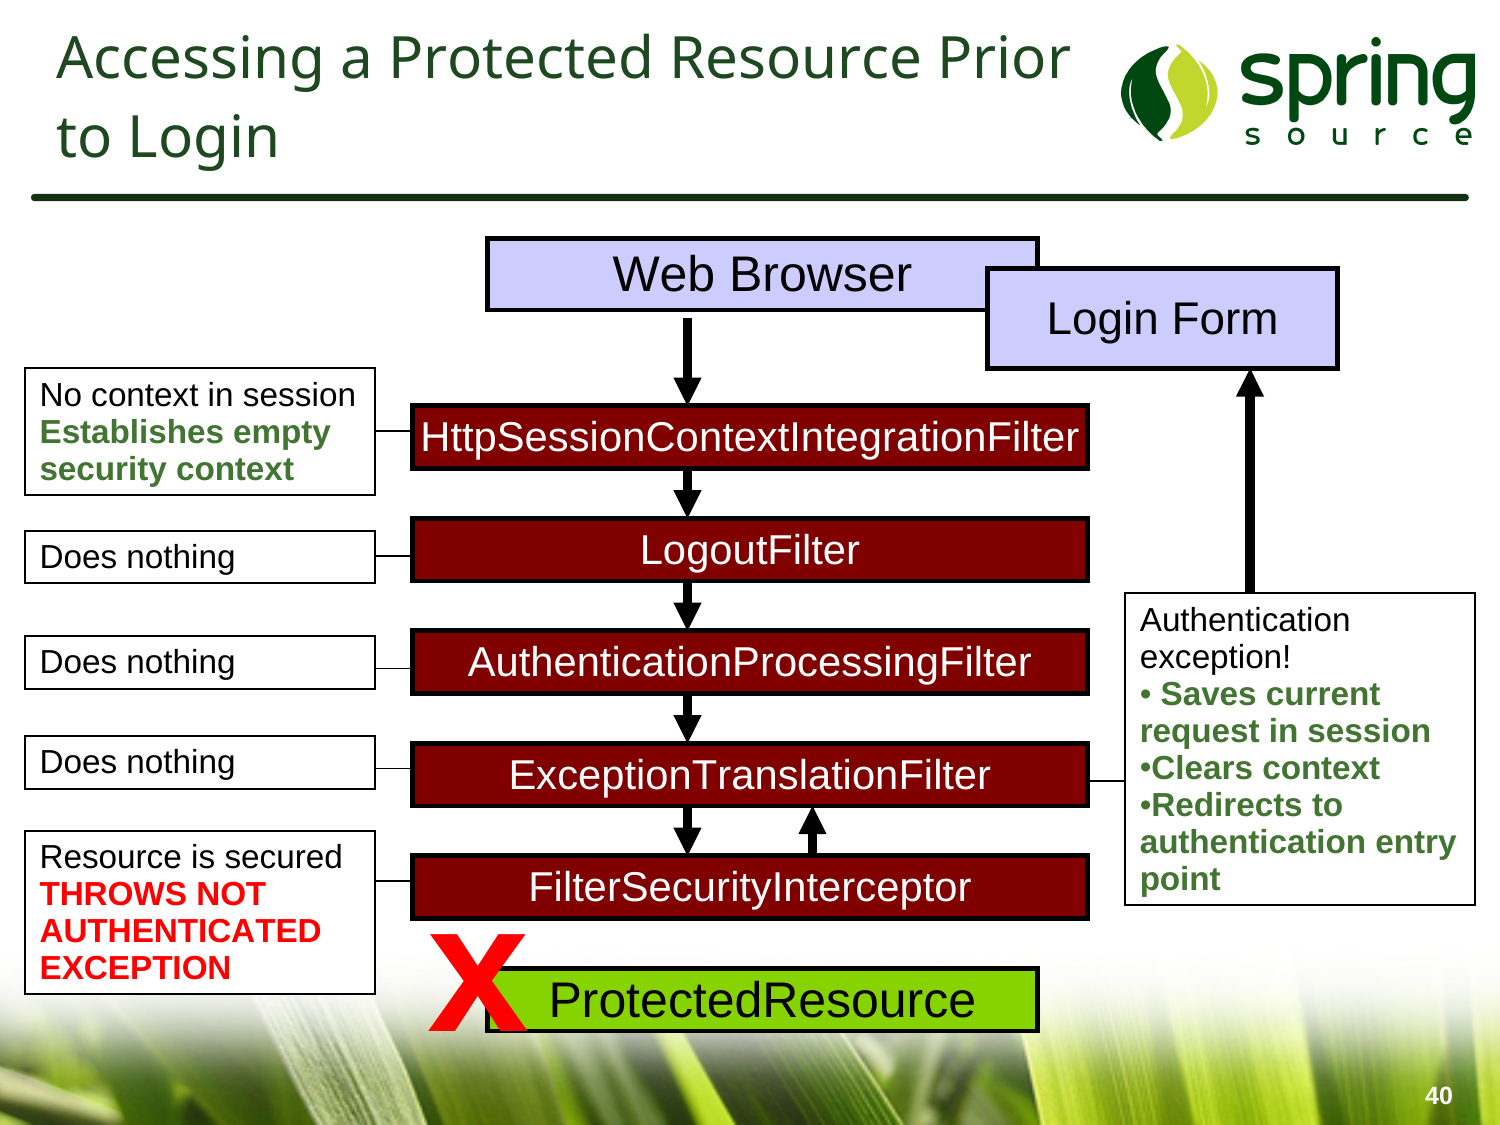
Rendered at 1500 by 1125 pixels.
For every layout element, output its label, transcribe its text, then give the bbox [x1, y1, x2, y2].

text_box Does nothing [24, 530, 376, 584]
text_box LogoutFilter [412, 518, 1088, 581]
text_box Web Browser [487, 238, 1038, 310]
text_box Authentication exception! Saves current request in session Clears context Redirects to authentication entry point [1124, 593, 1476, 906]
text_box No context in session Establishes empty security context [24, 368, 376, 495]
text_box Does nothing [24, 736, 376, 789]
picture [1121, 37, 1475, 145]
text_box ProtectedResource [545, 968, 1038, 1031]
text_box Resource is secured THROWS NOT AUTHENTICATED EXCEPTION [24, 830, 376, 995]
text_box FilterSecurityInterceptor [412, 855, 1088, 919]
title Accessing a Protected Resource Prior to Login [56, 15, 1089, 176]
text_box x [412, 858, 545, 1079]
text_box Does nothing [24, 636, 376, 689]
picture [0, 944, 1500, 1125]
text_box HttpSessionContextIntegrationFilter [412, 405, 1088, 469]
text_box ExceptionTranslationFilter [412, 743, 1088, 806]
text_box AuthenticationProcessingFilter [412, 630, 1088, 694]
text_box Login Form [987, 268, 1338, 369]
